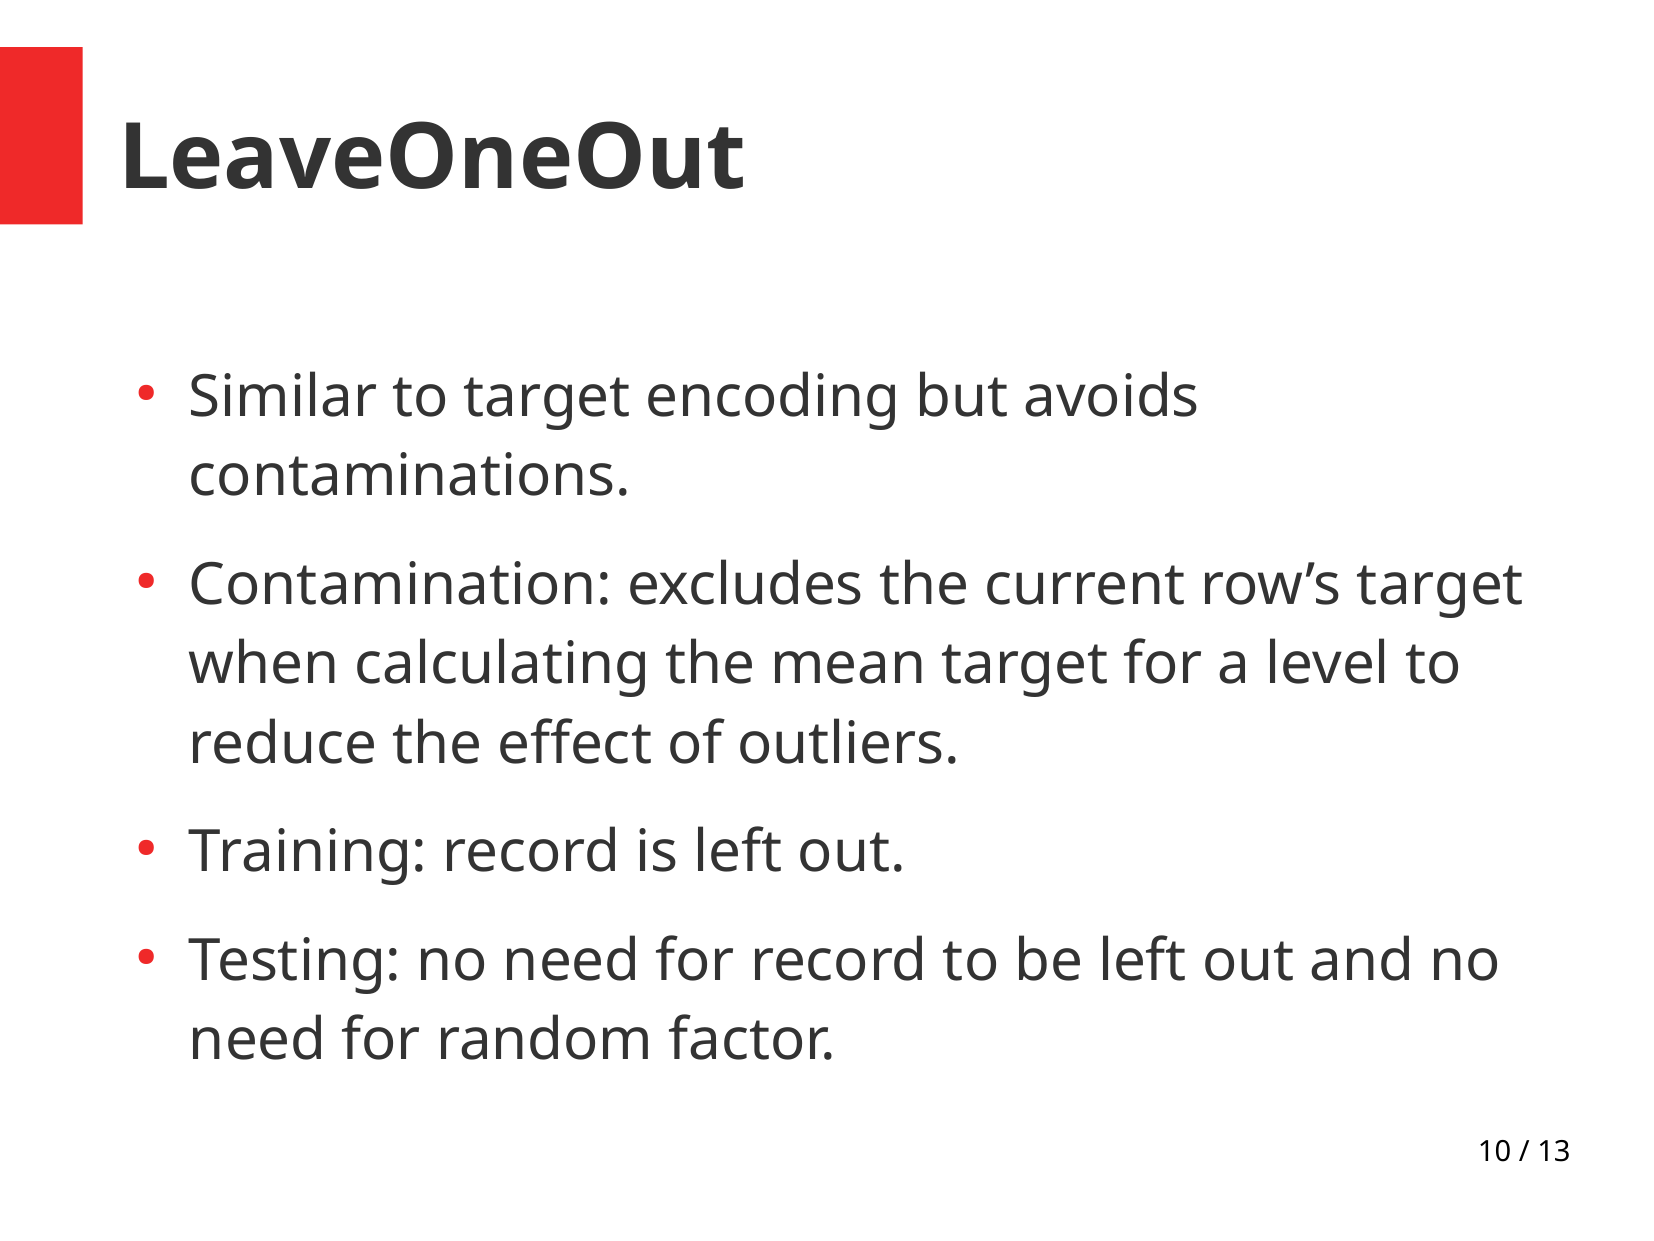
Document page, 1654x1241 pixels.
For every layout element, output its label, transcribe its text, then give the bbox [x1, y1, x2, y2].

list Similar to target encoding but avoids contaminations. Contamination: excludes the current row’s target when calculating the mean target for a level to reduce the effect of outliers. Training: record is left out. Testing: no need for record to be left out and no need for random factor. [118, 354, 1536, 1074]
title LeaveOneOut [118, 49, 1571, 257]
